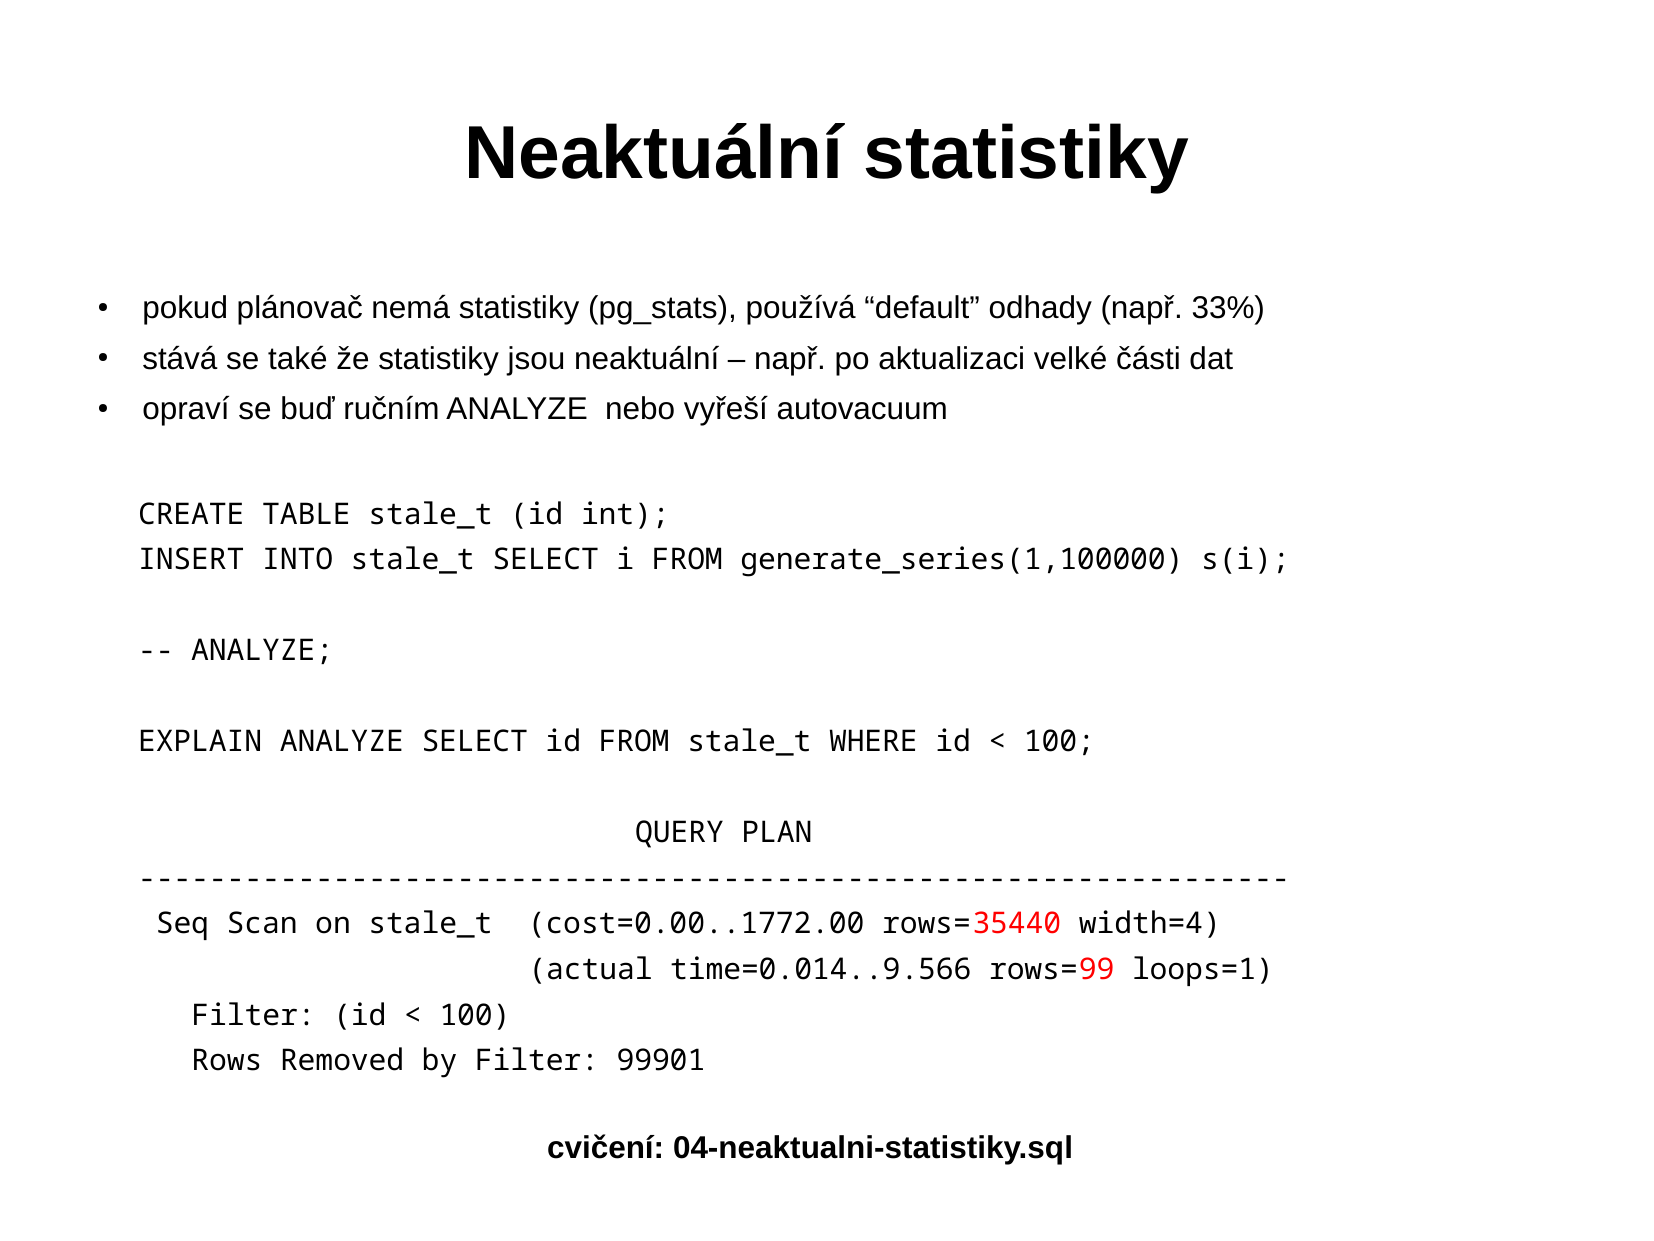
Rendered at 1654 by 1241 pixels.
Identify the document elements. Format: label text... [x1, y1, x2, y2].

title Neaktuální statistiky [82, 49, 1571, 257]
list pokud plánovač nemá statistiky (pg_stats), používá “default” odhady (např. 33%) stává se také že statistiky jsou neaktuální – např. po aktualizaci velké části dat opraví se buď ručním ANALYZE nebo vyřeší autovacuum CREATE TABLE stale_t (id int); INSERT INTO stale_t SELECT i FROM generate_series(1,100000) s(i); -- ANALYZE; EXPLAIN ANALYZE SELECT id FROM stale_t WHERE id < 100; QUERY PLAN ----------------------------------------------------------------- Seq Scan on stale_t (cost=0.00..1772.00 rows=35440 width=4) (actual time=0.014..9.566 rows=99 loops=1) Filter: (id < 100) Rows Removed by Filter: 99901 cvičení: 04-neaktualni-statistiky.sql [82, 290, 1538, 1171]
